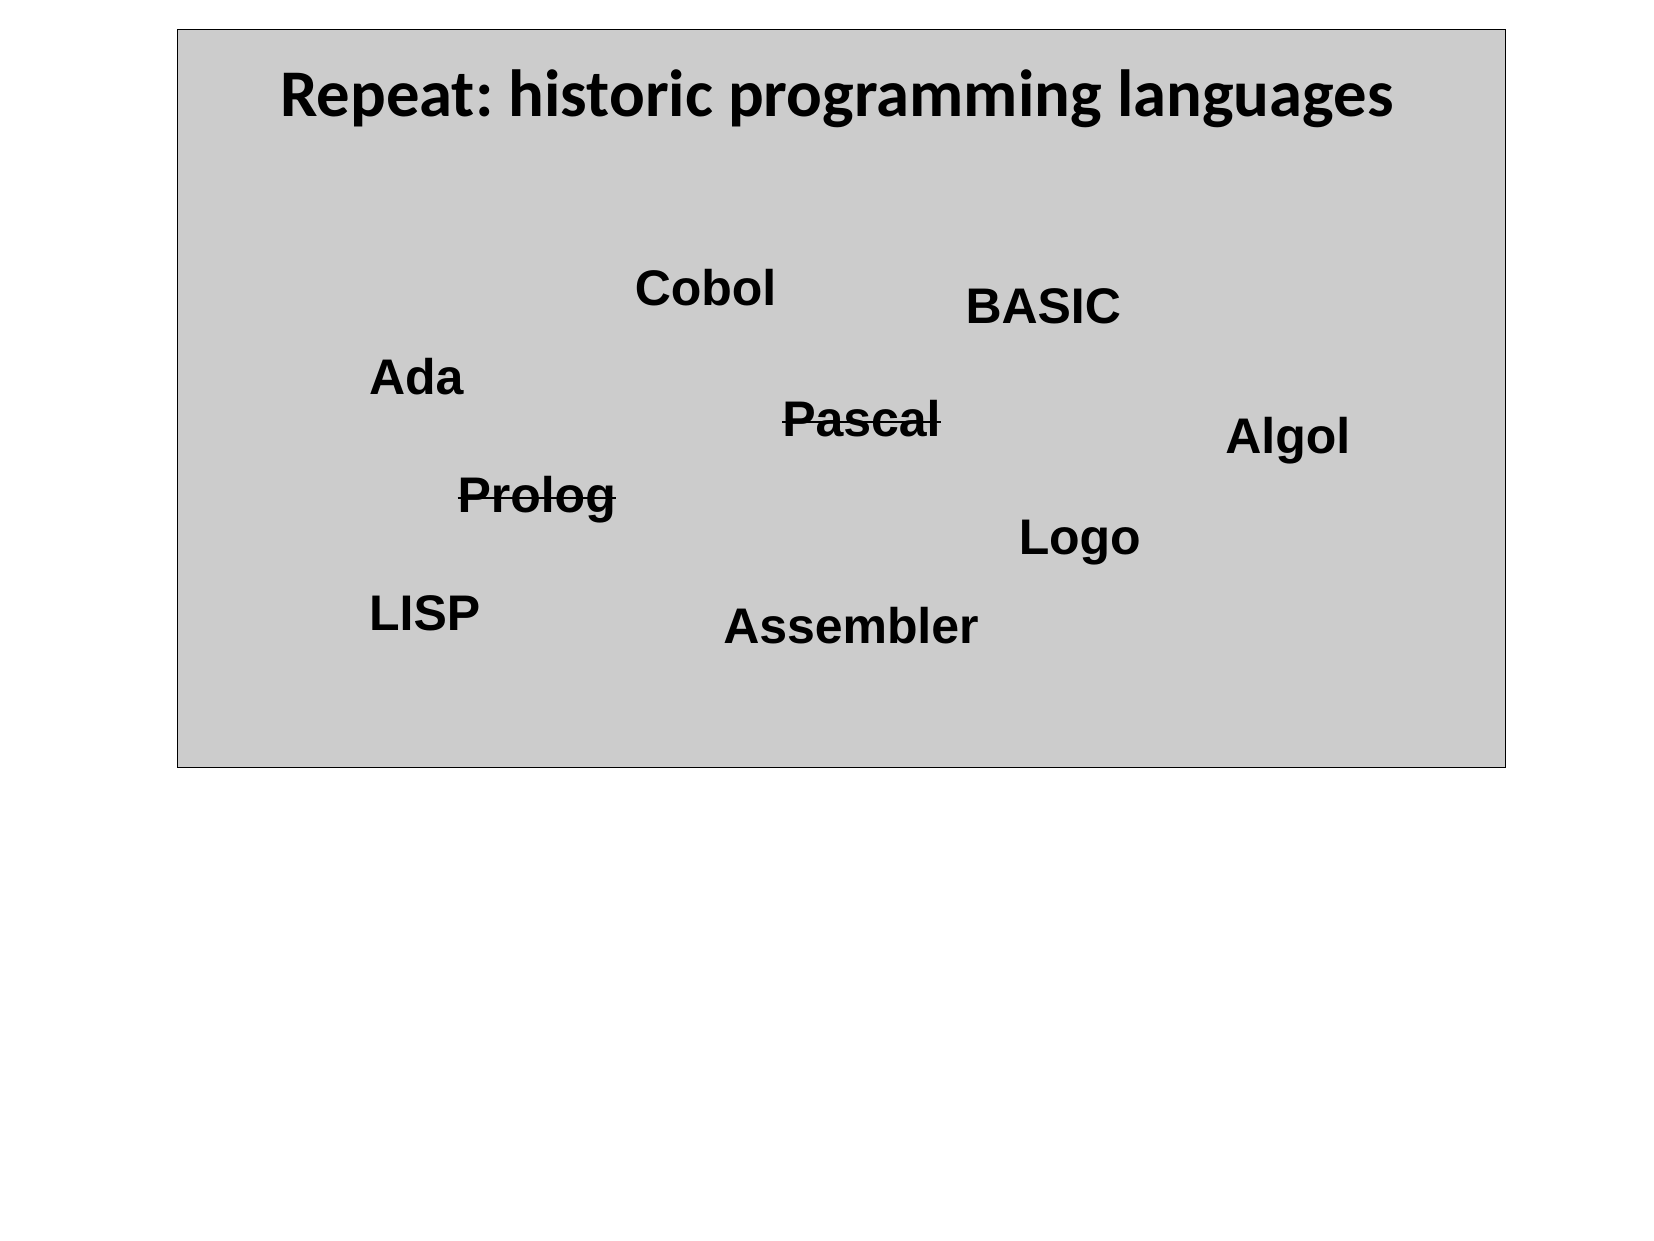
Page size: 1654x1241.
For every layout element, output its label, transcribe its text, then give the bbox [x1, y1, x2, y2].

text_box [177, 29, 1506, 768]
text_box Algol [1210, 400, 1654, 473]
text_box Assembler [708, 590, 1241, 663]
text_box Repeat: historic programming languages [265, 59, 1418, 156]
text_box Cobol [620, 252, 1152, 325]
text_box BASIC [950, 270, 1483, 343]
text_box Logo [1003, 501, 1536, 574]
text_box LISP [354, 577, 650, 650]
text_box Ada [354, 341, 886, 414]
text_box Pascal [767, 383, 1300, 456]
text_box Prolog [442, 459, 975, 532]
